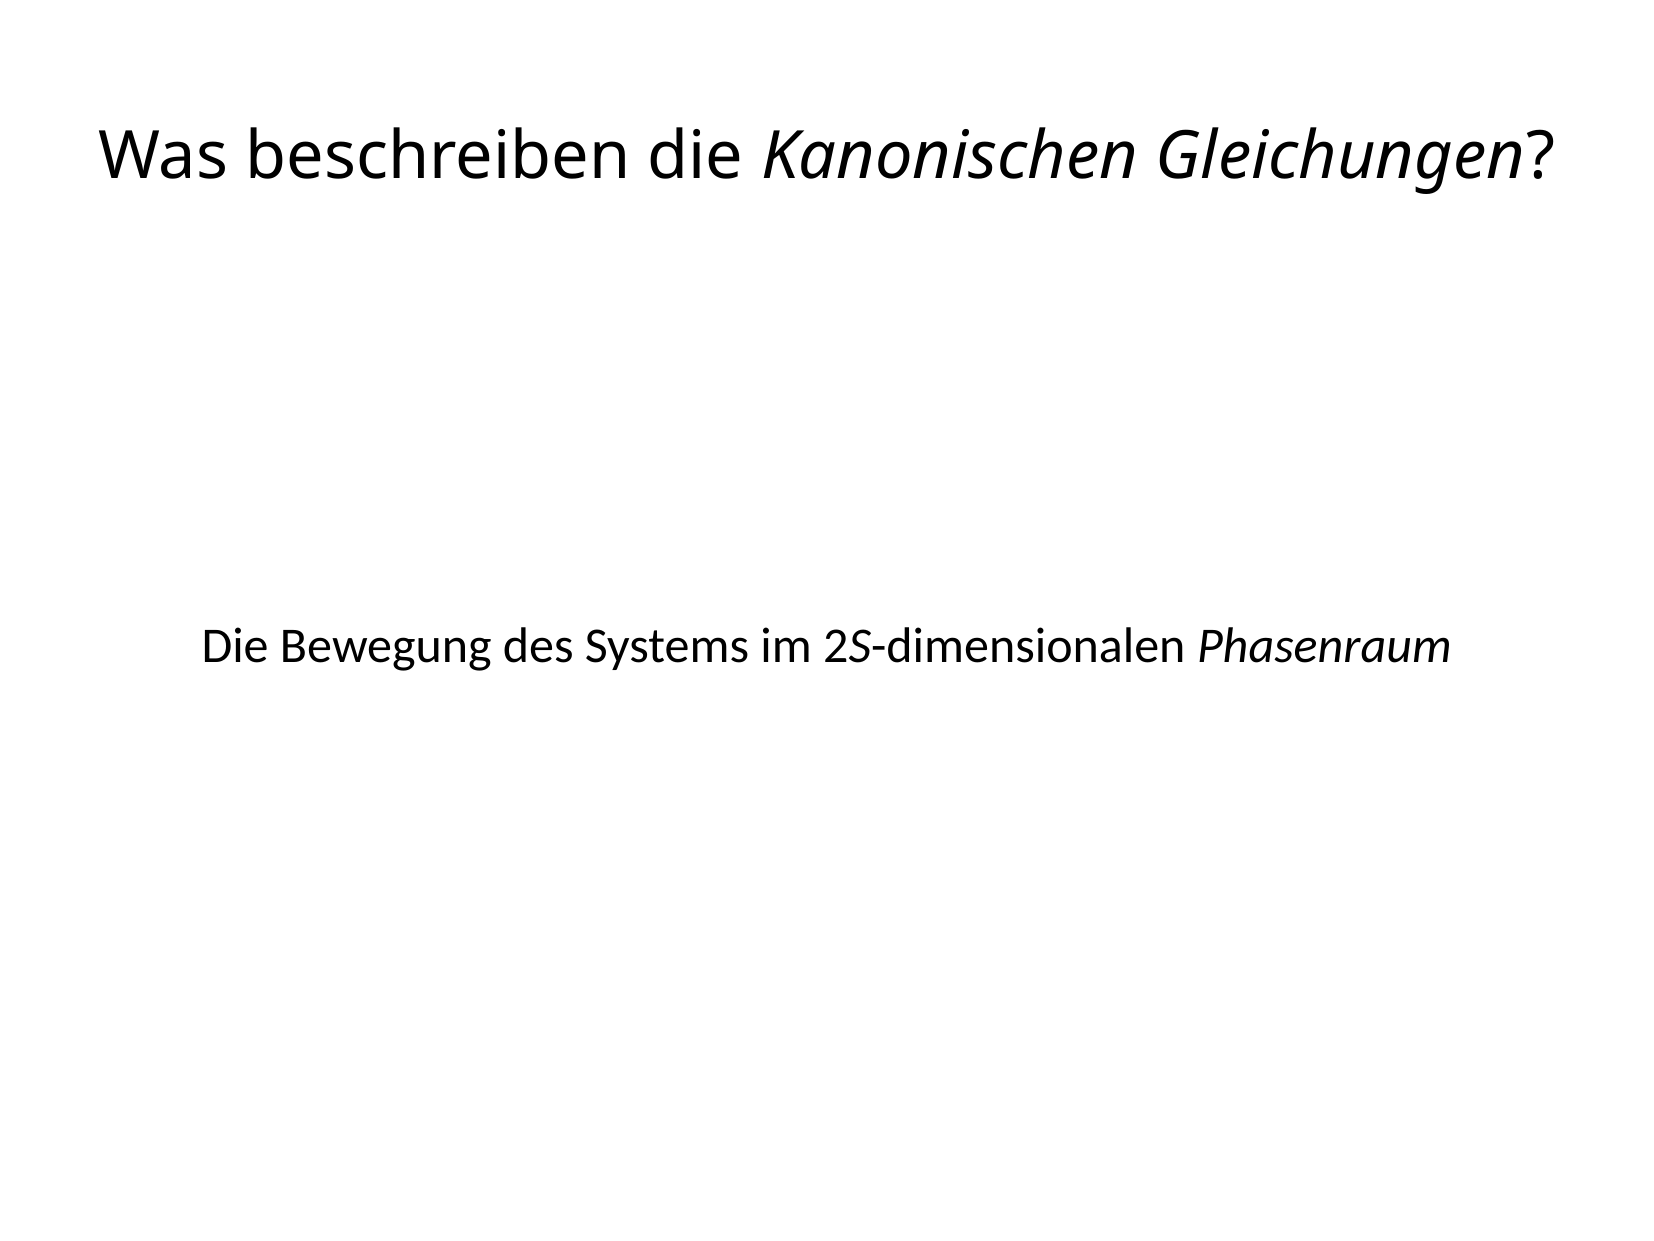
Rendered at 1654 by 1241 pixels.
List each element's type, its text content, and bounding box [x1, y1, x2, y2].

subtitle Die Bewegung des Systems im 2S-dimensionalen Phasenraum [82, 290, 1571, 1010]
title Was beschreiben die Kanonischen Gleichungen? [82, 49, 1571, 257]
